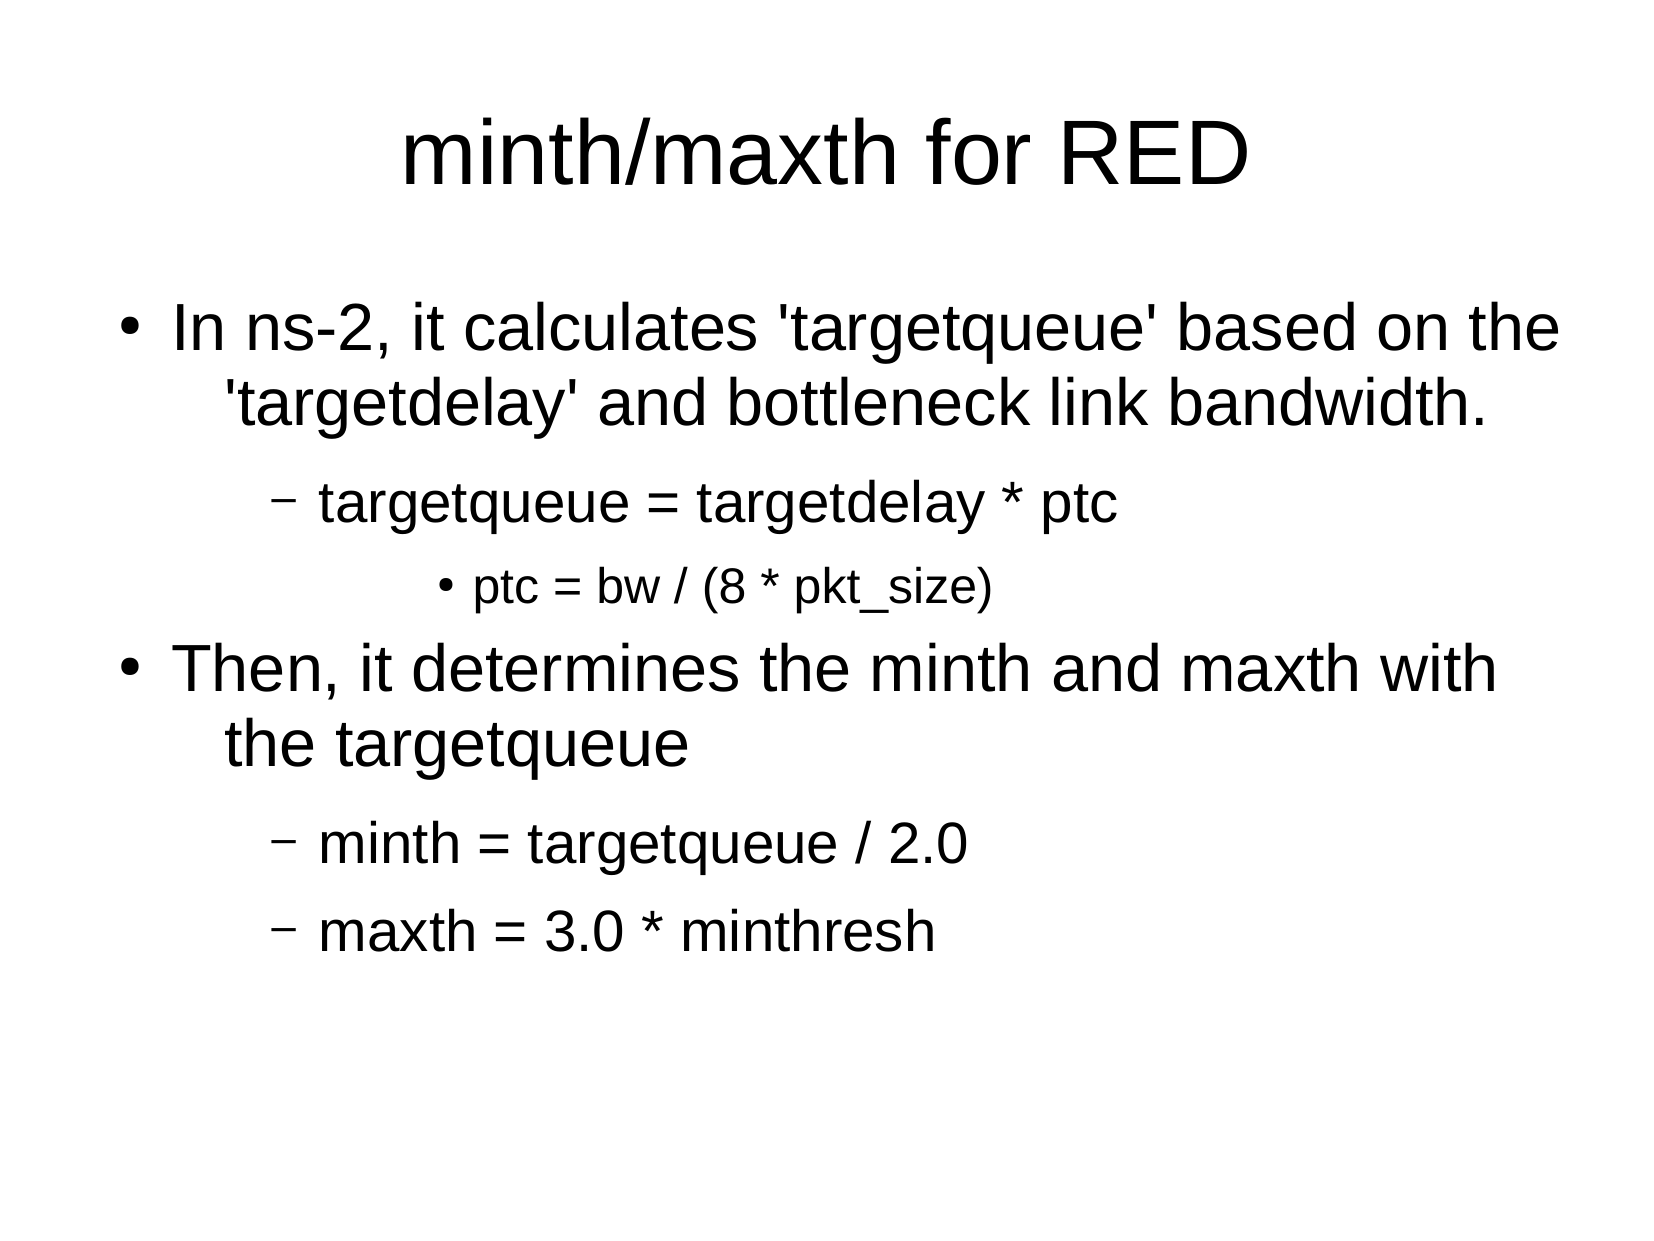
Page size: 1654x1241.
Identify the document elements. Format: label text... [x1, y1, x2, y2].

list In ns-2, it calculates 'targetqueue' based on the 'targetdelay' and bottleneck link bandwidth. targetqueue = targetdelay * ptc ptc = bw / (8 * pkt_size) Then, it determines the minth and maxth with the targetqueue minth = targetqueue / 2.0 maxth = 3.0 * minthresh [82, 290, 1571, 1094]
title minth/maxth for RED [82, 49, 1571, 257]
